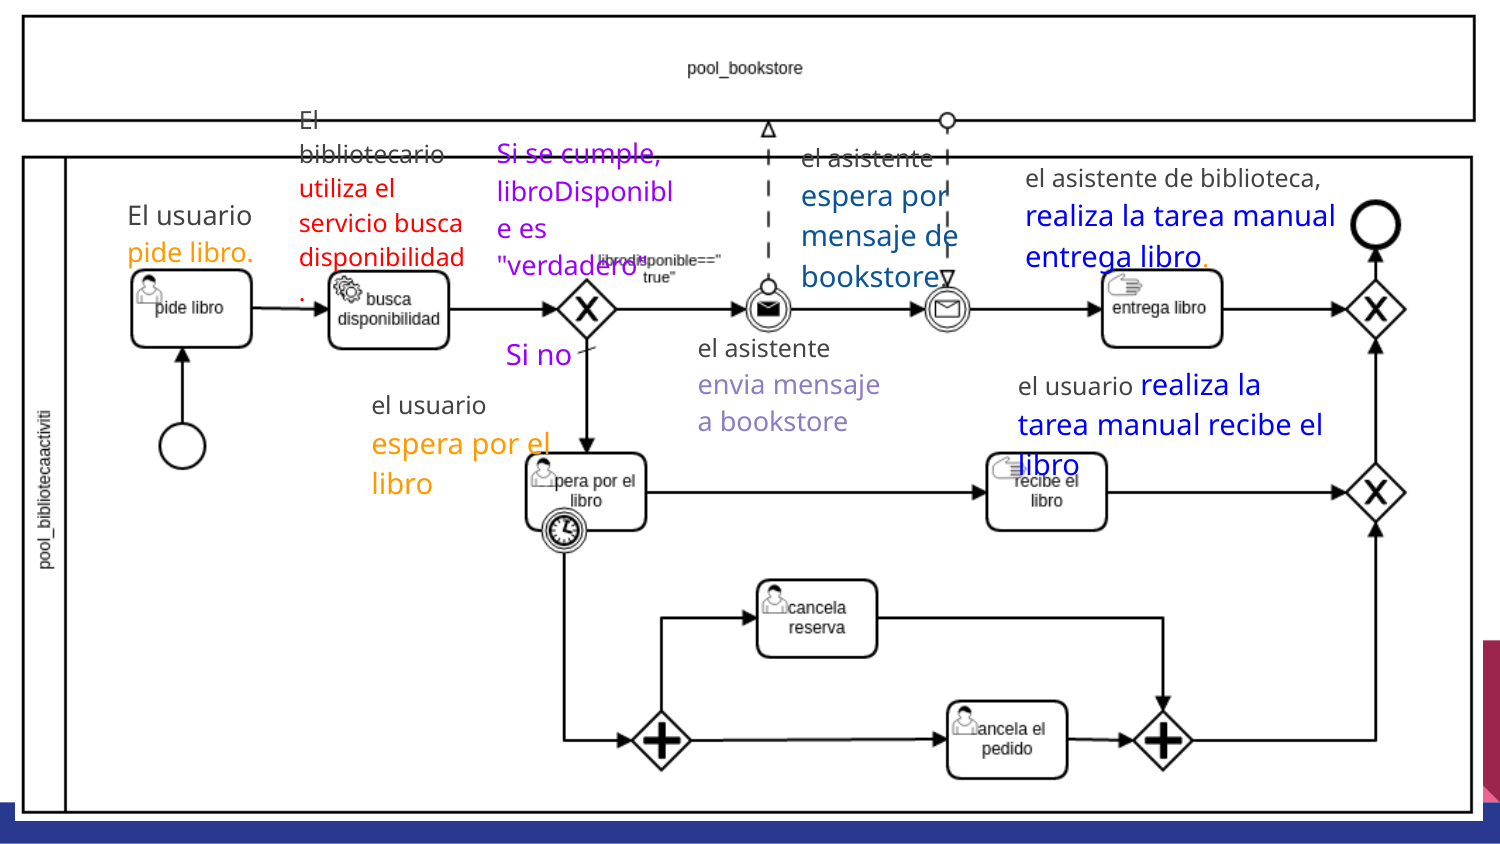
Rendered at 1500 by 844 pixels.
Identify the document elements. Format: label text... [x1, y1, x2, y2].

text_box el usuario espera por el libro [356, 411, 596, 475]
text_box el asistente de biblioteca, realiza la tarea manual entrega libro. [1011, 178, 1359, 253]
picture [15, 8, 1483, 821]
text_box el asistente envia mensaje a bookstore [682, 283, 897, 479]
text_box el usuario realiza la tarea manual recibe el libro [1002, 389, 1352, 453]
text_box El bibliotecario utiliza el servicio busca disponibilidad. [283, 133, 482, 273]
text_box Si no [490, 331, 682, 371]
text_box el asistente espera por mensaje de bookstore. [785, 169, 1011, 262]
text_box Si se cumple, libroDisponible es "verdadero" [481, 169, 696, 244]
text_box El usuario pide libro. [112, 178, 280, 253]
